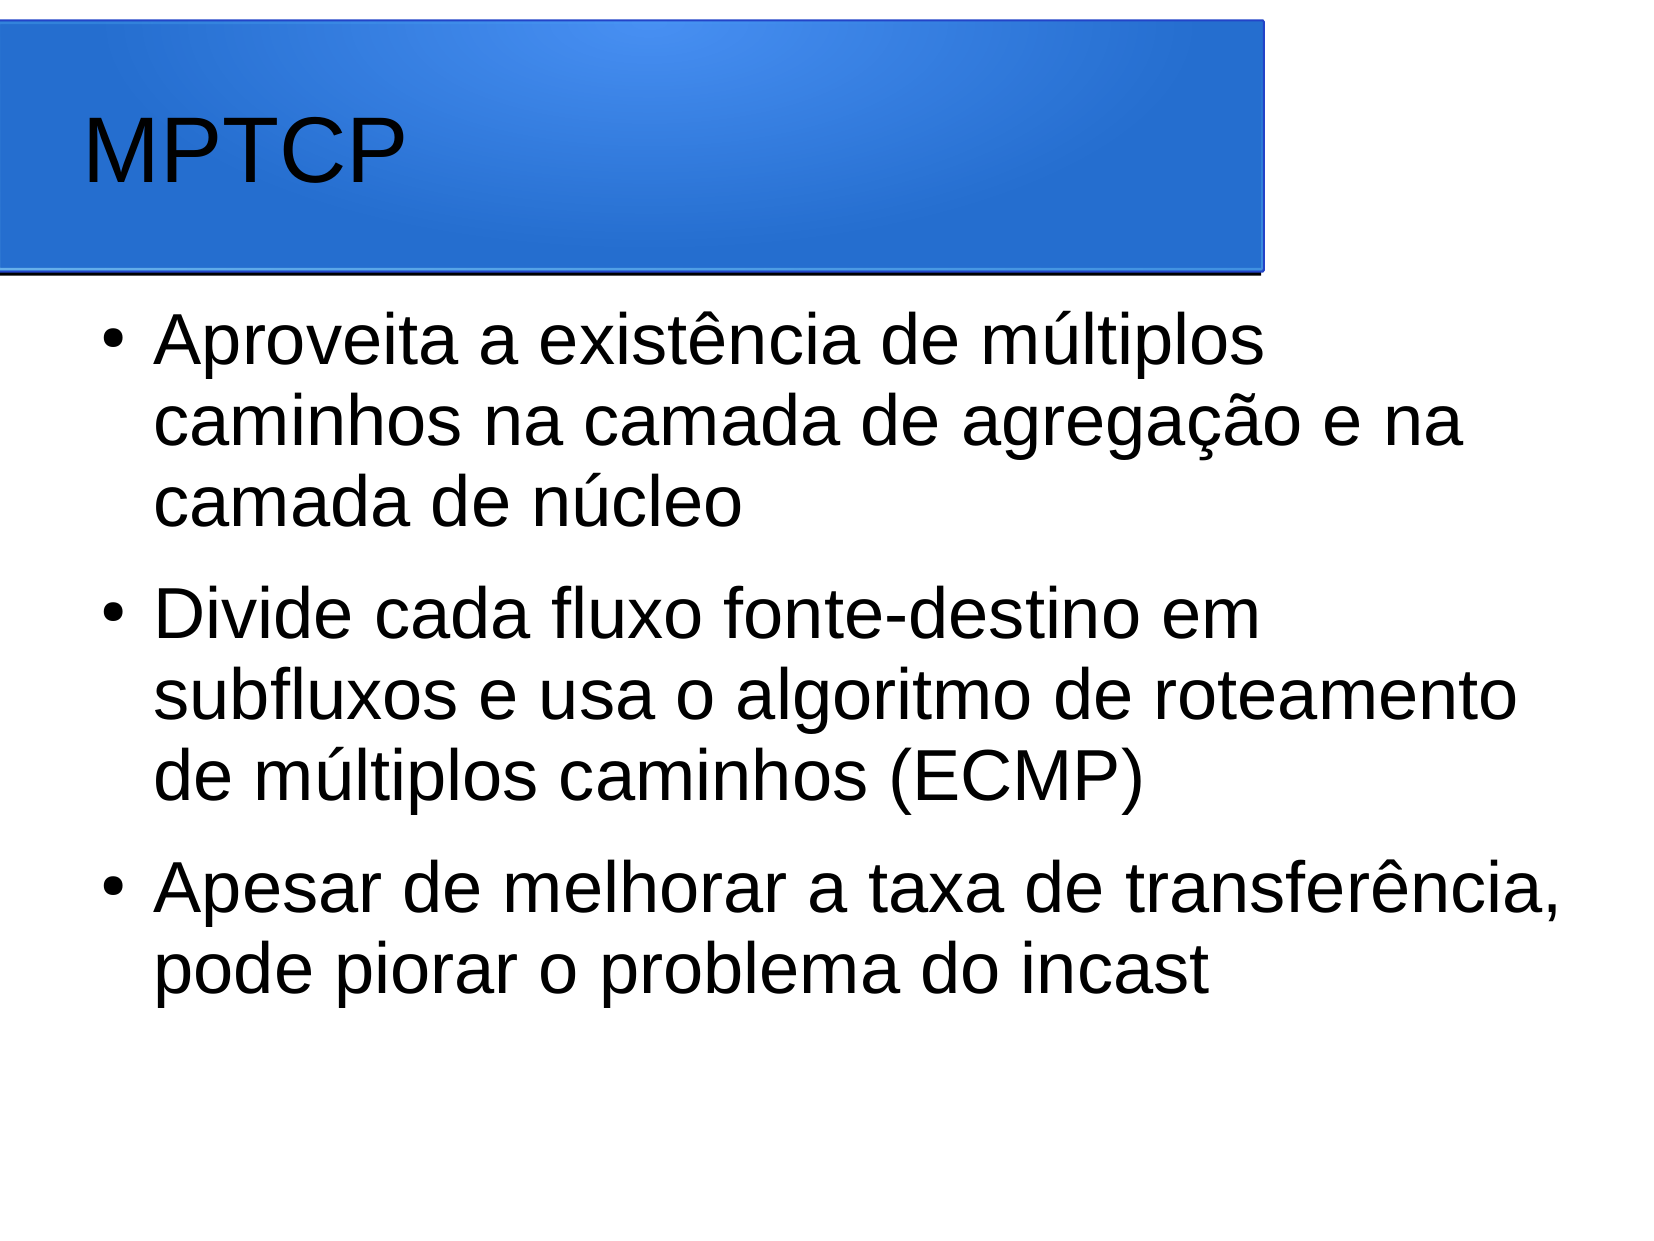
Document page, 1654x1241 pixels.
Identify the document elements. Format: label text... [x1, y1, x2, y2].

title MPTCP [82, 47, 1235, 252]
list Aproveita a existência de múltiplos caminhos na camada de agregação e na camada de núcleo Divide cada fluxo fonte-destino em subfluxos e usa o algoritmo de roteamento de múltiplos caminhos (ECMP) Apesar de melhorar a taxa de transferência, pode piorar o problema do incast [82, 299, 1571, 1019]
